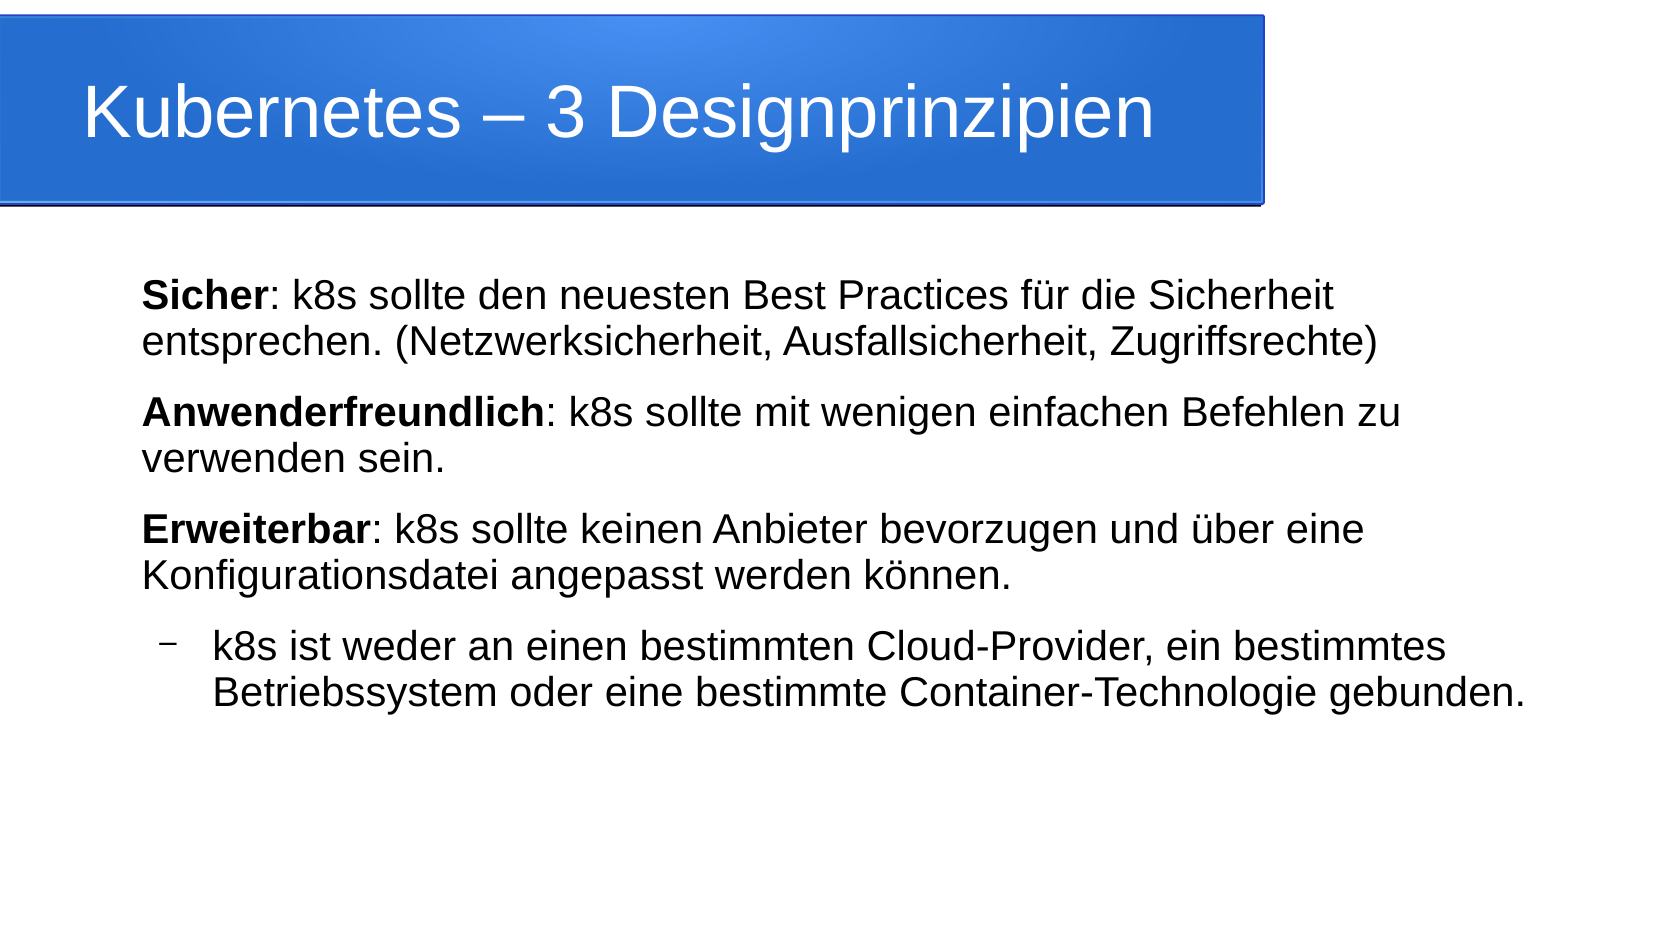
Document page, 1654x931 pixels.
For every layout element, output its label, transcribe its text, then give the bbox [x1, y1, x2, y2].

list Sicher: k8s sollte den neuesten Best Practices für die Sicherheit entsprechen. (Netzwerksicherheit, Ausfallsicherheit, Zugriffsrechte) Anwenderfreundlich: k8s sollte mit wenigen einfachen Befehlen zu verwenden sein. Erweiterbar: k8s sollte keinen Anbieter bevorzugen und über eine Konfigurationsdatei angepasst werden können. k8s ist weder an einen bestimmten Cloud-Provider, ein bestimmtes Betriebssystem oder eine bestimmte Container-Technologie gebunden. [70, 271, 1560, 812]
title Kubernetes – 3 Designprinzipien [82, 35, 1235, 189]
